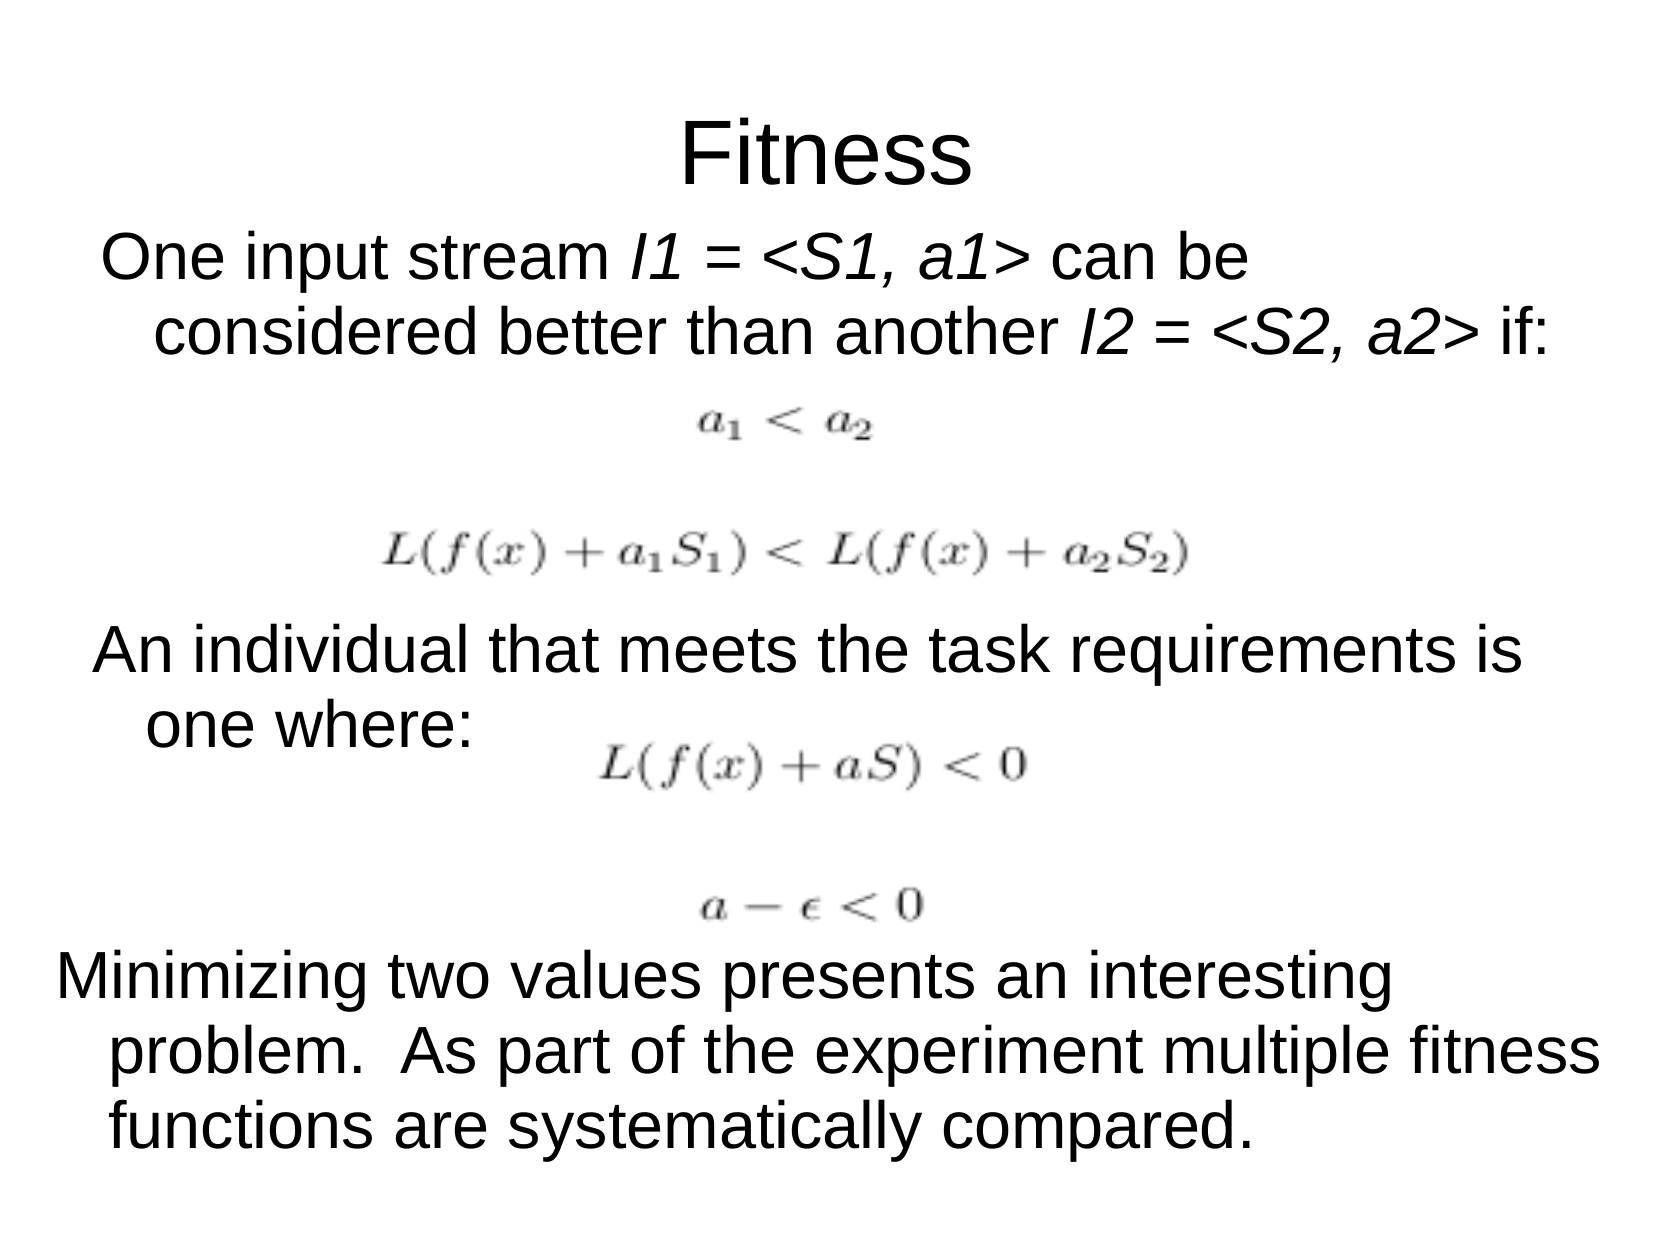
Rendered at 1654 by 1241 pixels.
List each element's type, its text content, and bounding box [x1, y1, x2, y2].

text_box Minimizing two values presents an interesting problem. As part of the experiment multiple fitness functions are systematically compared. [37, 938, 1640, 1163]
title Fitness [82, 56, 1571, 219]
picture [539, 702, 1090, 938]
list One input stream I1 = <S1, a1> can be considered better than another I2 = <S2, a2> if: [82, 219, 1571, 380]
picture [353, 384, 1216, 601]
list An individual that meets the task requirements is one where: [75, 612, 1564, 772]
